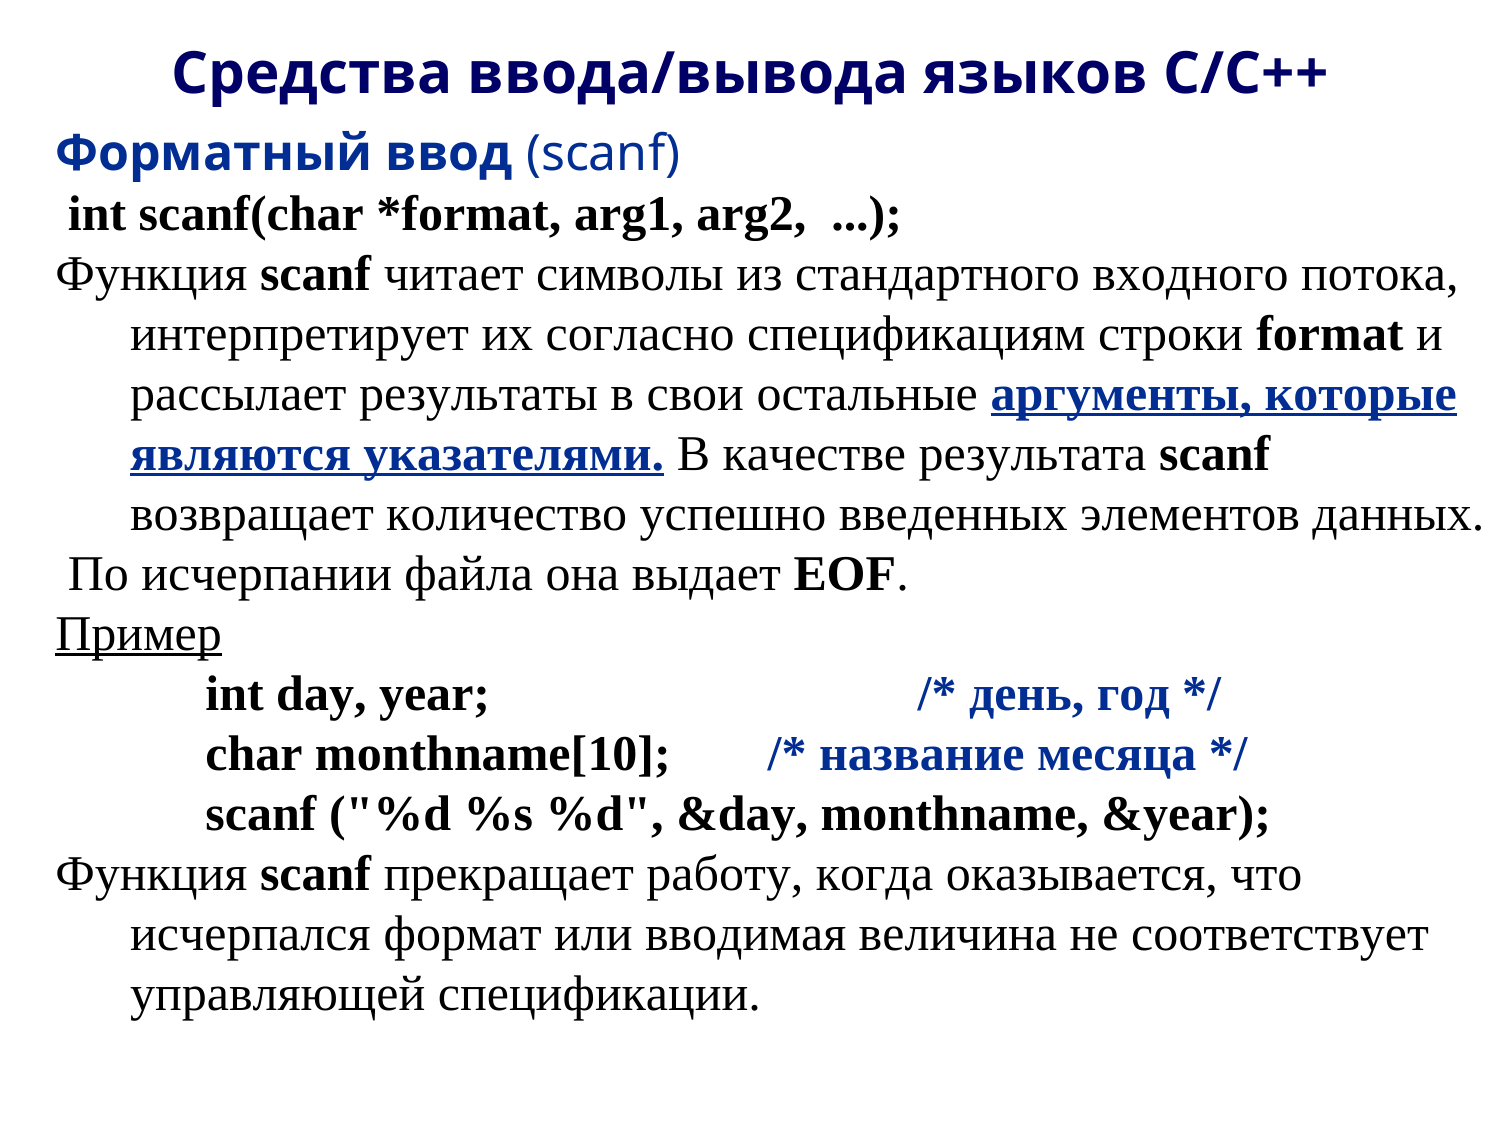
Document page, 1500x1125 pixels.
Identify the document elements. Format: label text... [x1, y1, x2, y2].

text_box Форматный ввод (scanf) int scanf(char *format, arg1, arg2, ...); Функция scanf читает символы из стандартного входного потока, интерпретирует их согласно спецификациям строки format и рассылает результаты в свои остальные аргументы, которые являются указателями. В качестве результата scanf возвращает количество успешно введенных элементов данных. По исчерпании файла она выдает EOF. Пример int day, year; /* день, год */ char monthname[10]; /* название месяца */ scanf ("%d %s %d", &day, monthname, &year); Функция scanf прекращает работу, когда оказывается, что исчерпался формат или вводимая величина не соответствует управляющей спецификации. [40, 112, 1500, 1028]
text_box Средства ввода/вывода языков С/С++ [0, 28, 1500, 111]
